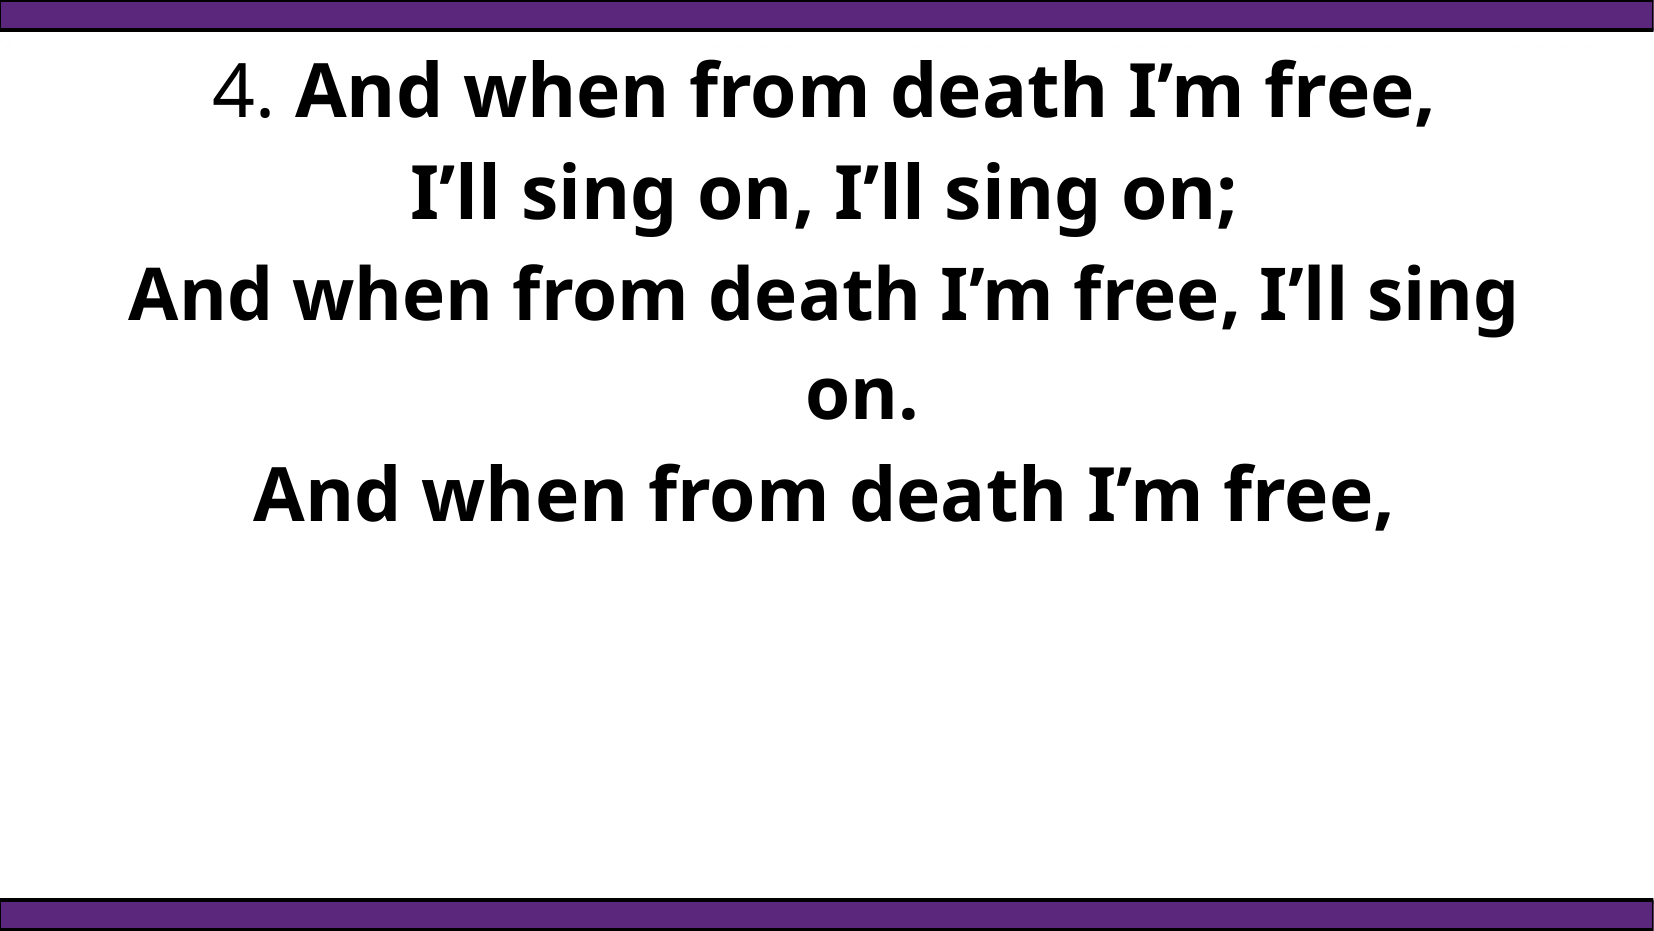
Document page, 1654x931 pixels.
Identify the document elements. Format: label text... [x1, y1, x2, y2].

picture [0, 31, 1654, 900]
text_box [0, 900, 1654, 931]
text_box [0, 0, 1654, 31]
text_box 4. And when from death I’m free, I’ll sing on, I’ll sing on; And when from death I’m free, I’ll sing on. And when from death I’m free, [60, 30, 1591, 442]
